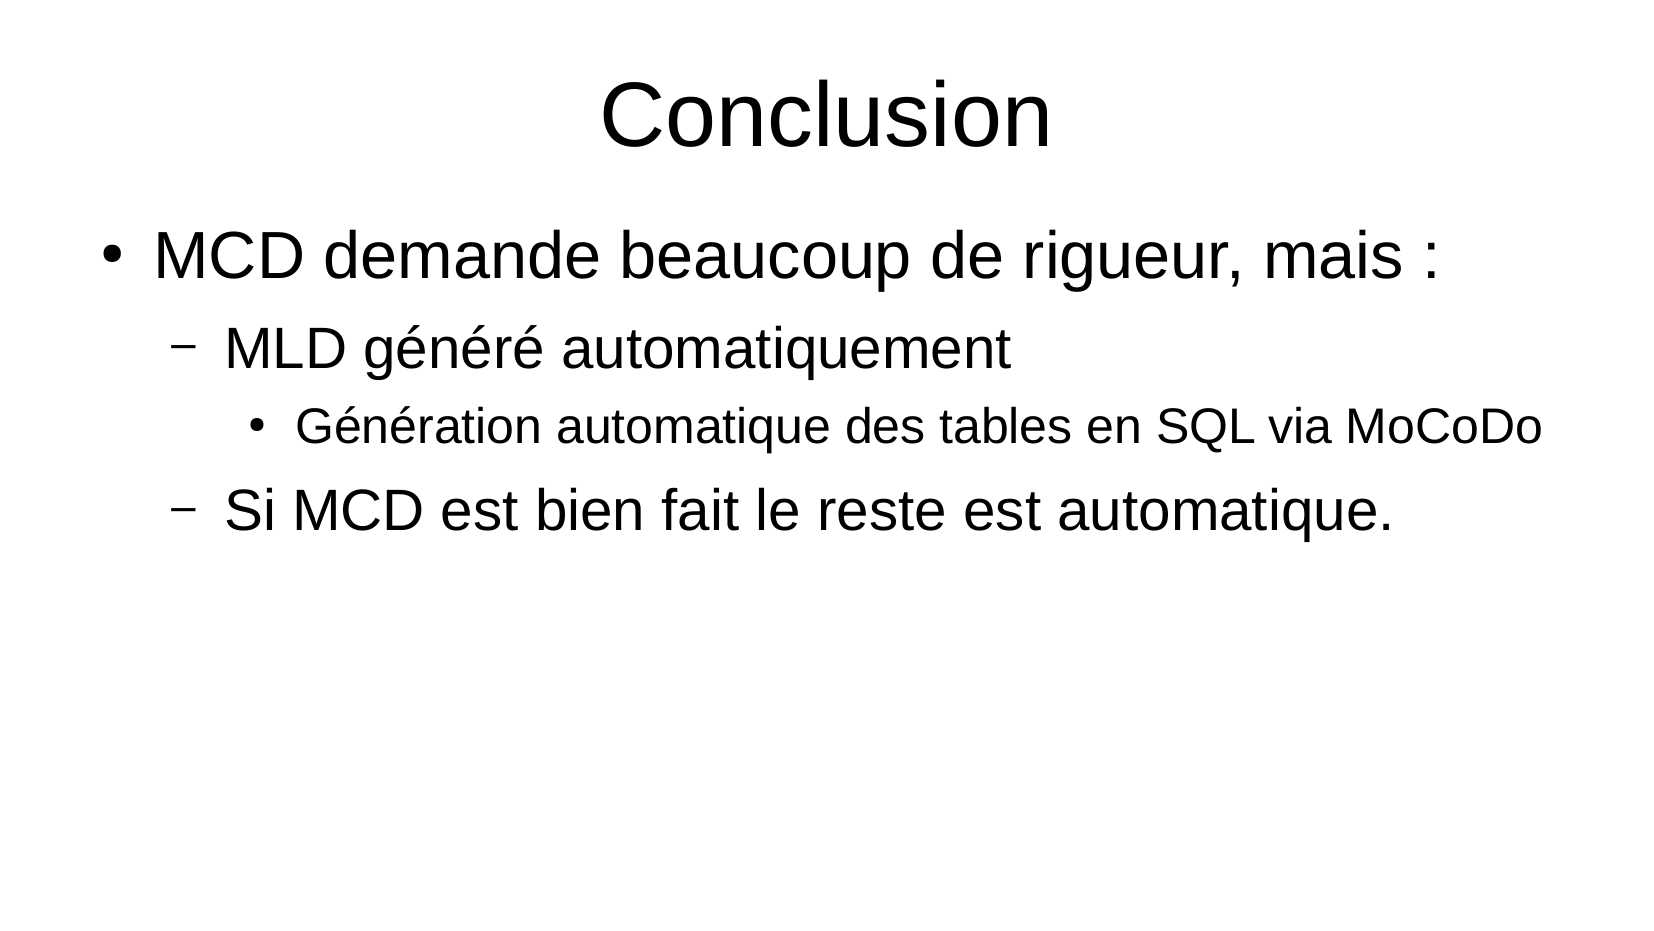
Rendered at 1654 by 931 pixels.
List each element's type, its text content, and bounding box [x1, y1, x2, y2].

list MCD demande beaucoup de rigueur, mais : MLD généré automatiquement Génération automatique des tables en SQL via MoCoDo Si MCD est bien fait le reste est automatique. [82, 217, 1571, 758]
title Conclusion [82, 37, 1571, 193]
